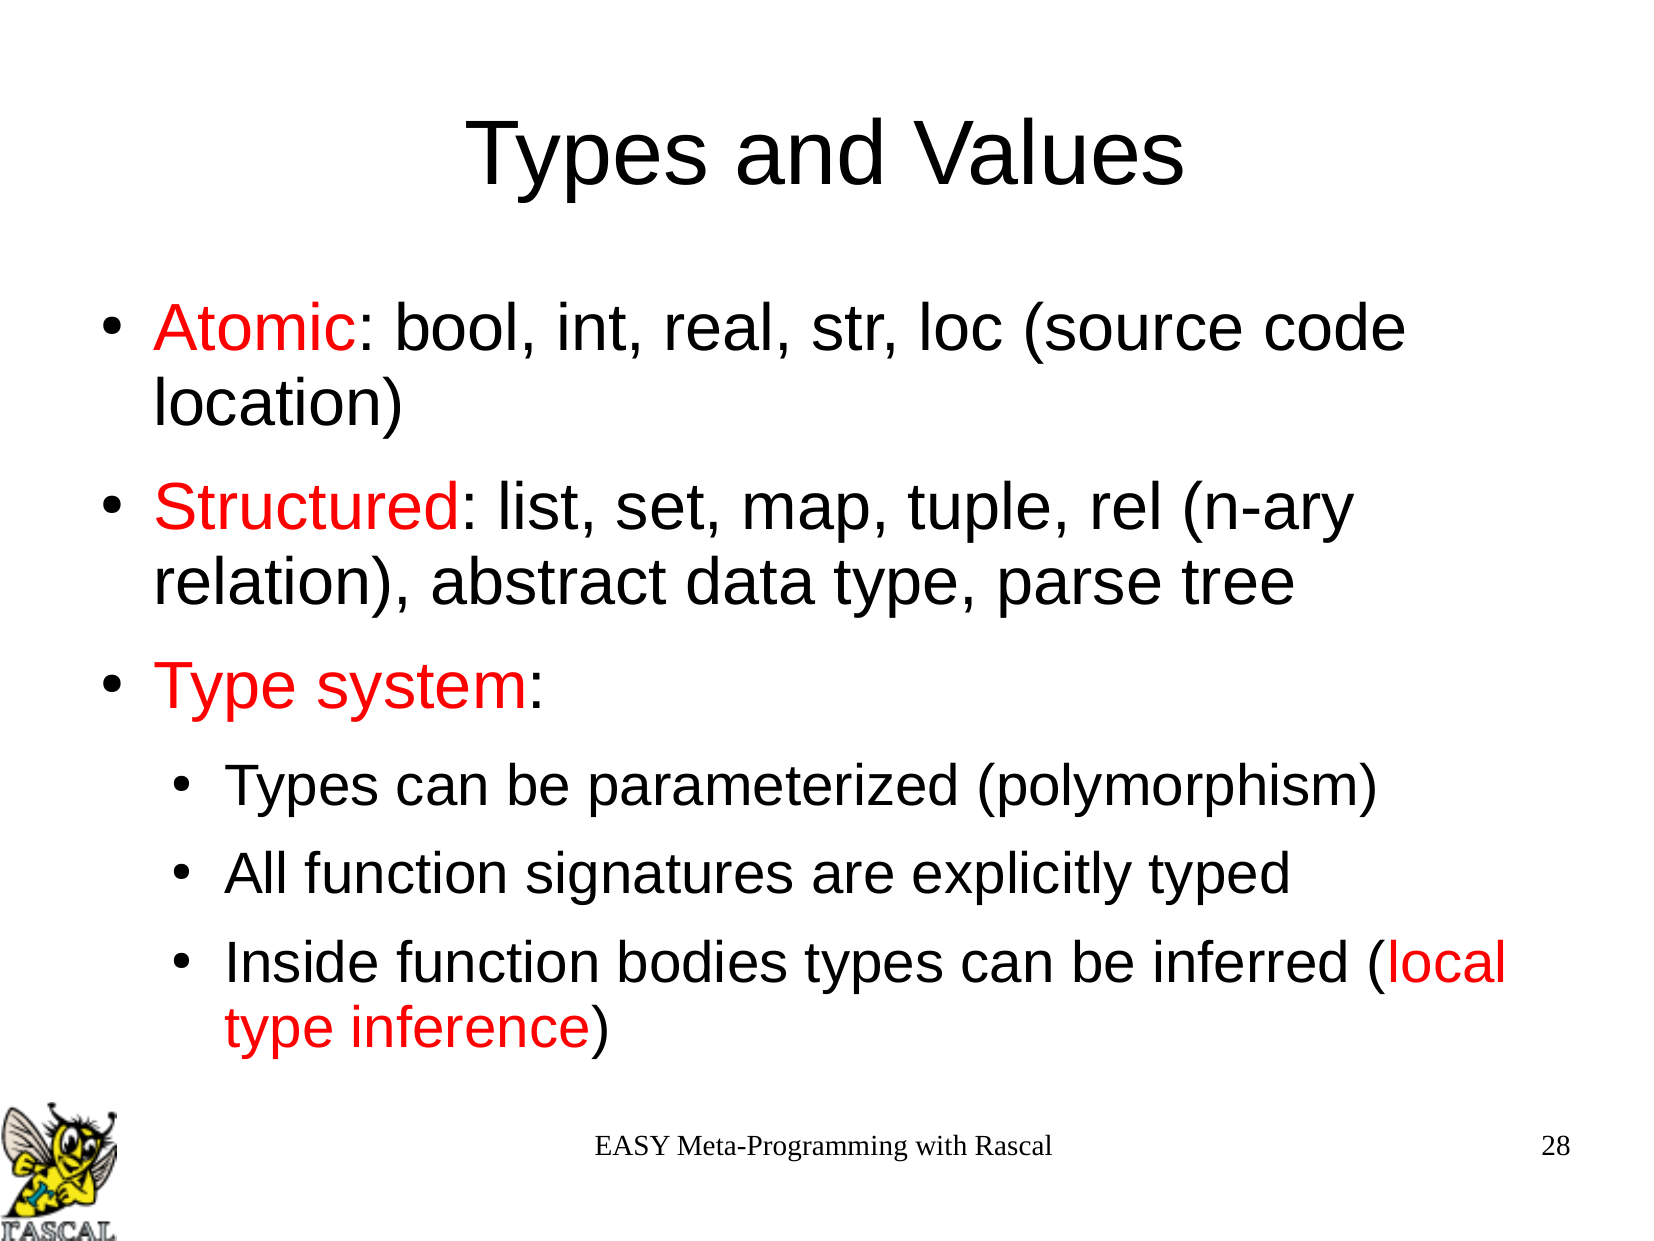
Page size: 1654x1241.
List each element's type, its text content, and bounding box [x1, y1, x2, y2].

picture [0, 1102, 117, 1241]
list Atomic: bool, int, real, str, loc (source code location) Structured: list, set, map, tuple, rel (n-ary relation), abstract data type, parse tree Type system: Types can be parameterized (polymorphism) All function signatures are explicitly typed Inside function bodies types can be inferred (local type inference) [82, 290, 1571, 1109]
title Types and Values [82, 56, 1571, 249]
